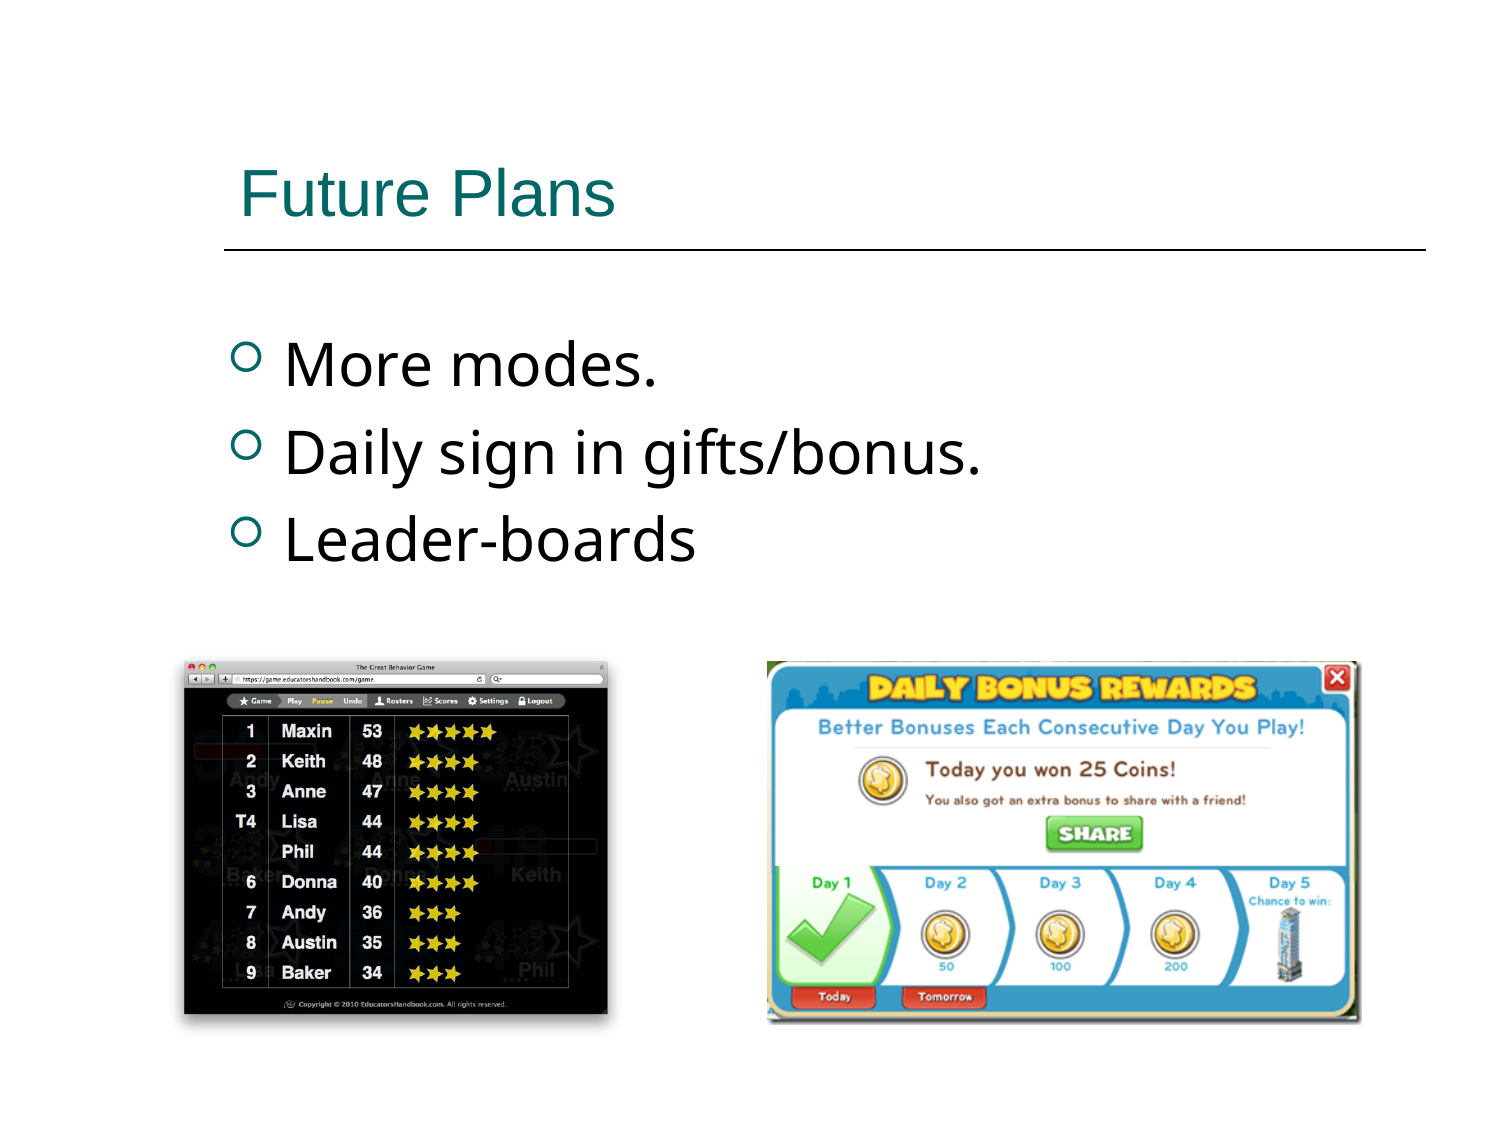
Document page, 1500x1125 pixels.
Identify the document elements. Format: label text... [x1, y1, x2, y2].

text_box More modes. Daily sign in gifts/bonus. Leader-boards [212, 319, 1351, 995]
picture [767, 661, 1362, 1026]
text_box Future Plans [224, 49, 1425, 237]
picture [164, 649, 627, 1041]
